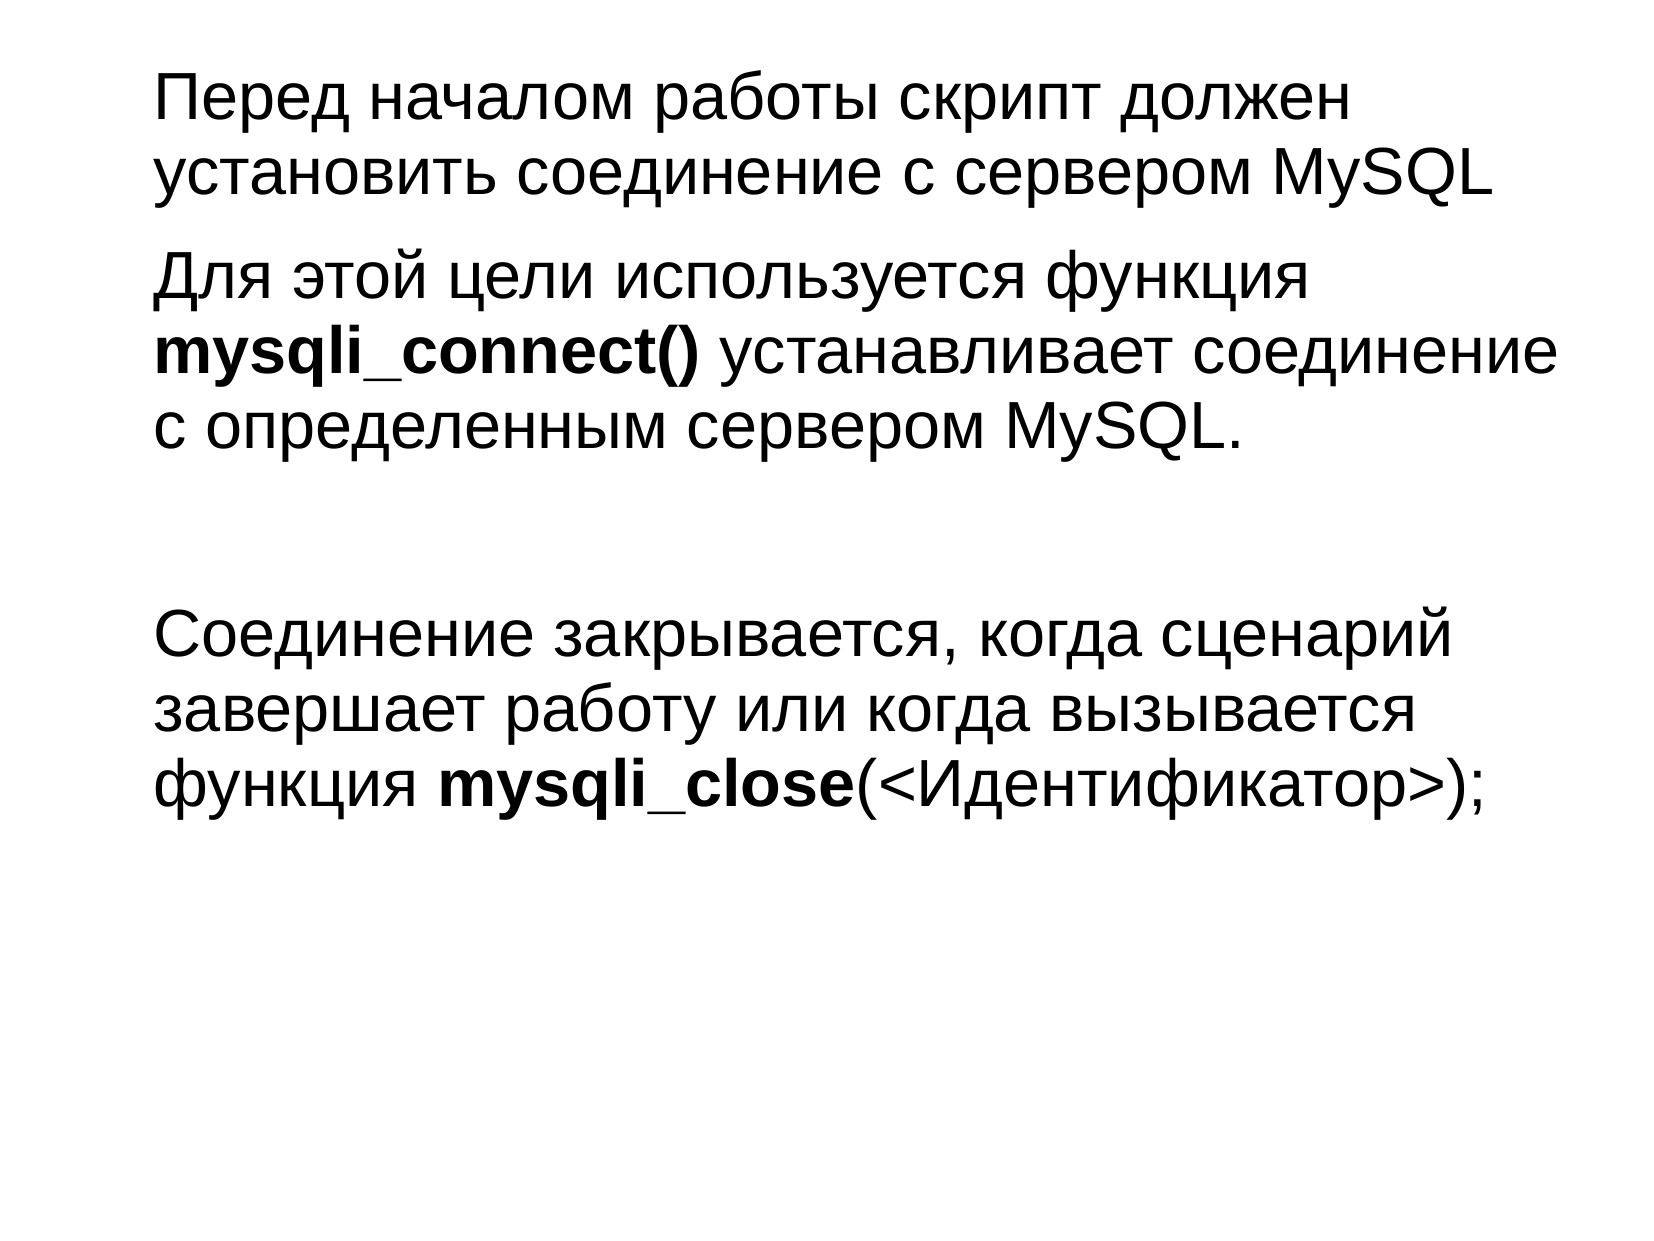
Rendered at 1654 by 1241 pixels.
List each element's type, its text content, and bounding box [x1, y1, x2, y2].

list Перед началом работы скрипт должен установить соединение с сервером MySQL Для этой цели используется функция mysqli_connect() устанавливает соединение с определенным сервером MySQL. Cоединение закрывается, когда сценарий завершает работу или когда вызывается функция mysqli_close(<Идентификатор>); [82, 59, 1571, 1109]
